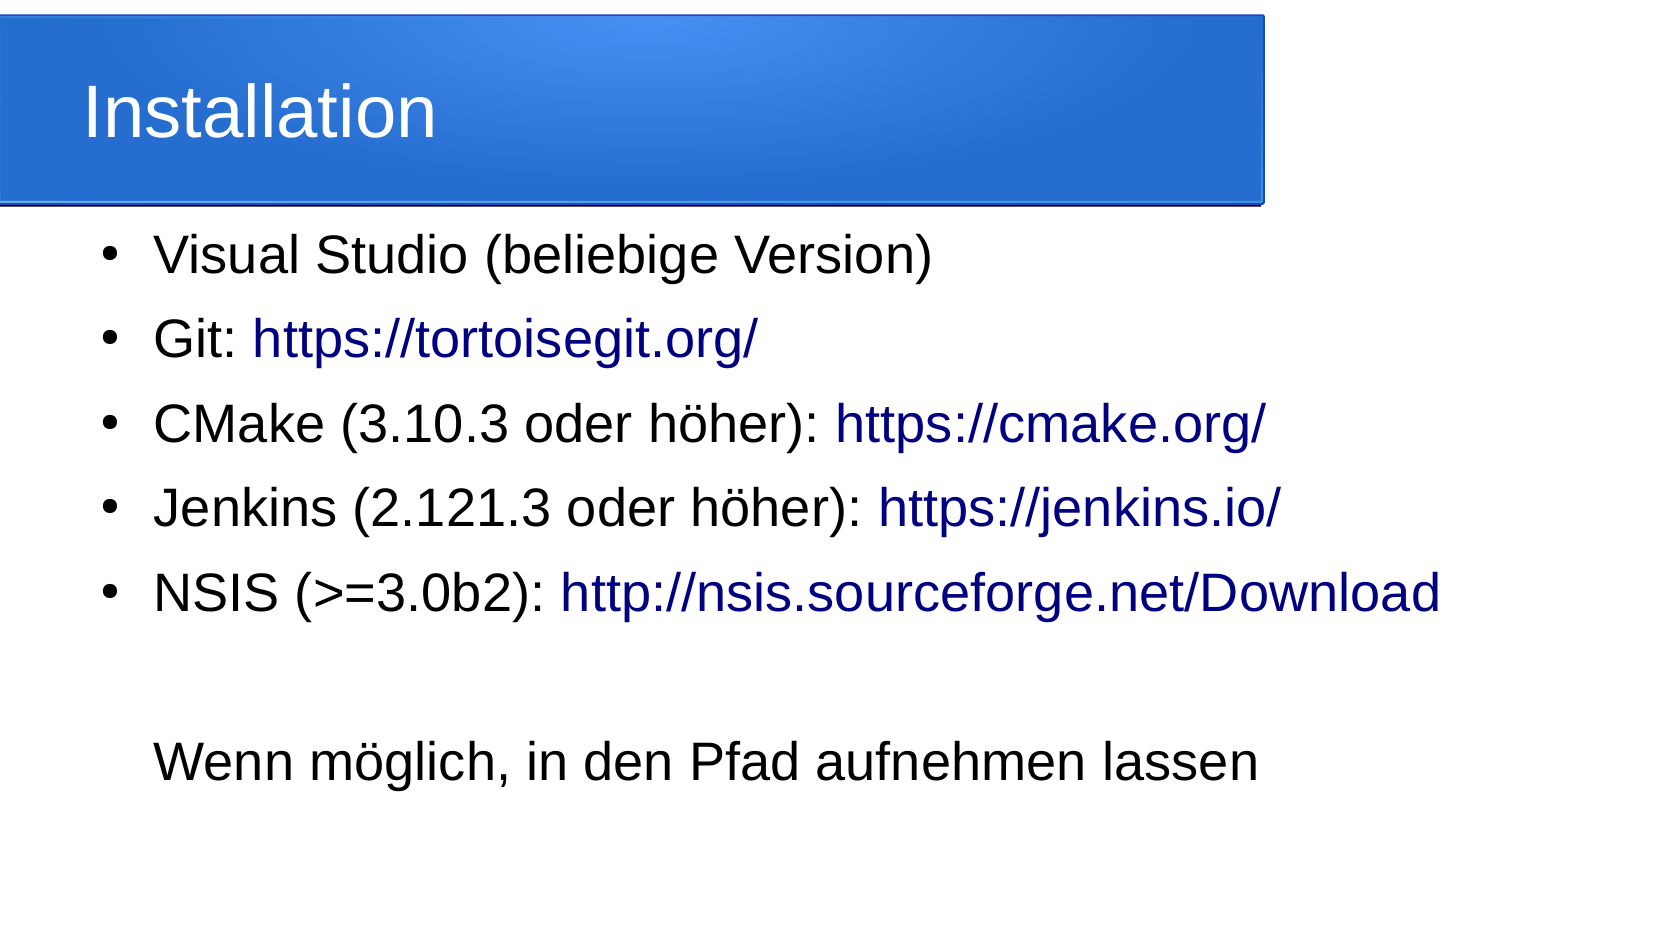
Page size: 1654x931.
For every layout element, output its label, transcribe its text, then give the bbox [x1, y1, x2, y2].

title Installation [82, 35, 1235, 189]
list Visual Studio (beliebige Version) Git: https://tortoisegit.org/ CMake (3.10.3 oder höher): https://cmake.org/ Jenkins (2.121.3 oder höher): https://jenkins.io/ NSIS (>=3.0b2): http://nsis.sourceforge.net/Download Wenn möglich, in den Pfad aufnehmen lassen [82, 224, 1571, 764]
